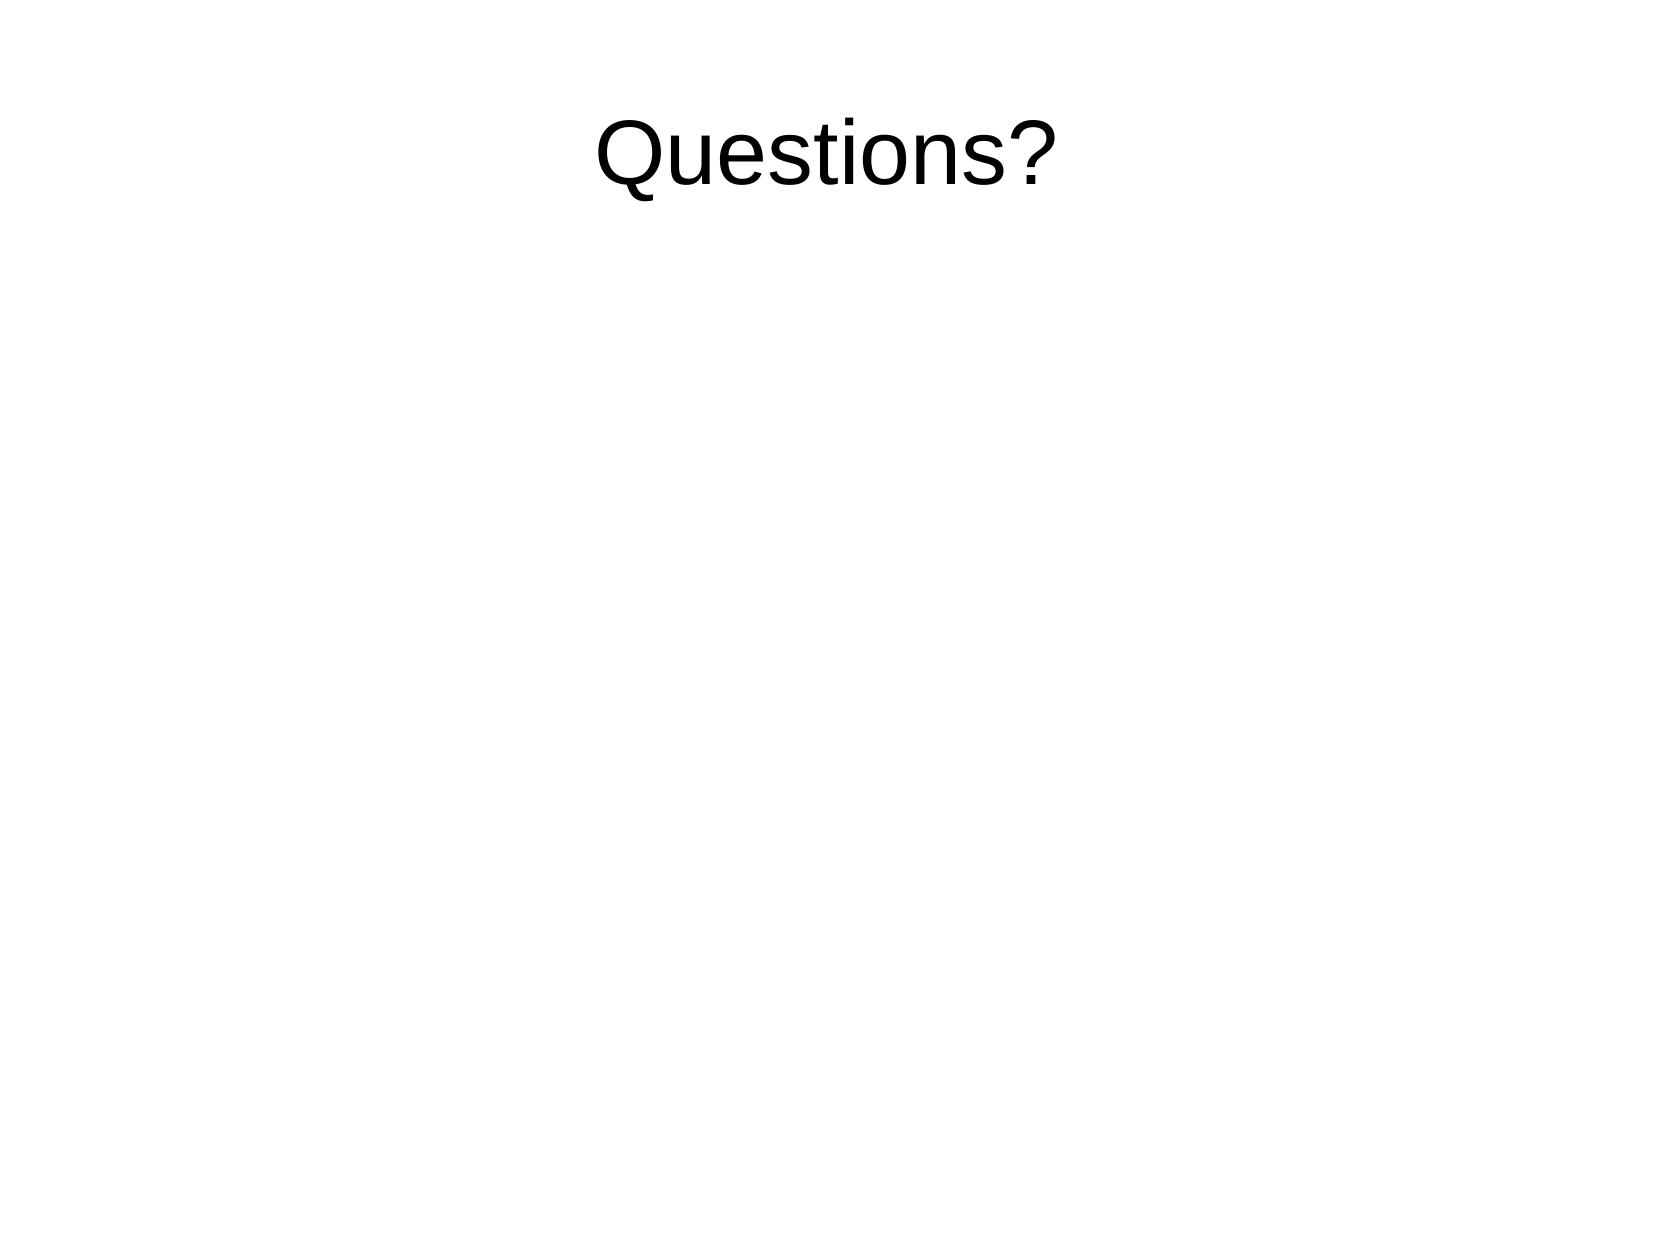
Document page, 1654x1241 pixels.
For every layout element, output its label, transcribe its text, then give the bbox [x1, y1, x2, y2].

title Questions? [82, 49, 1571, 257]
